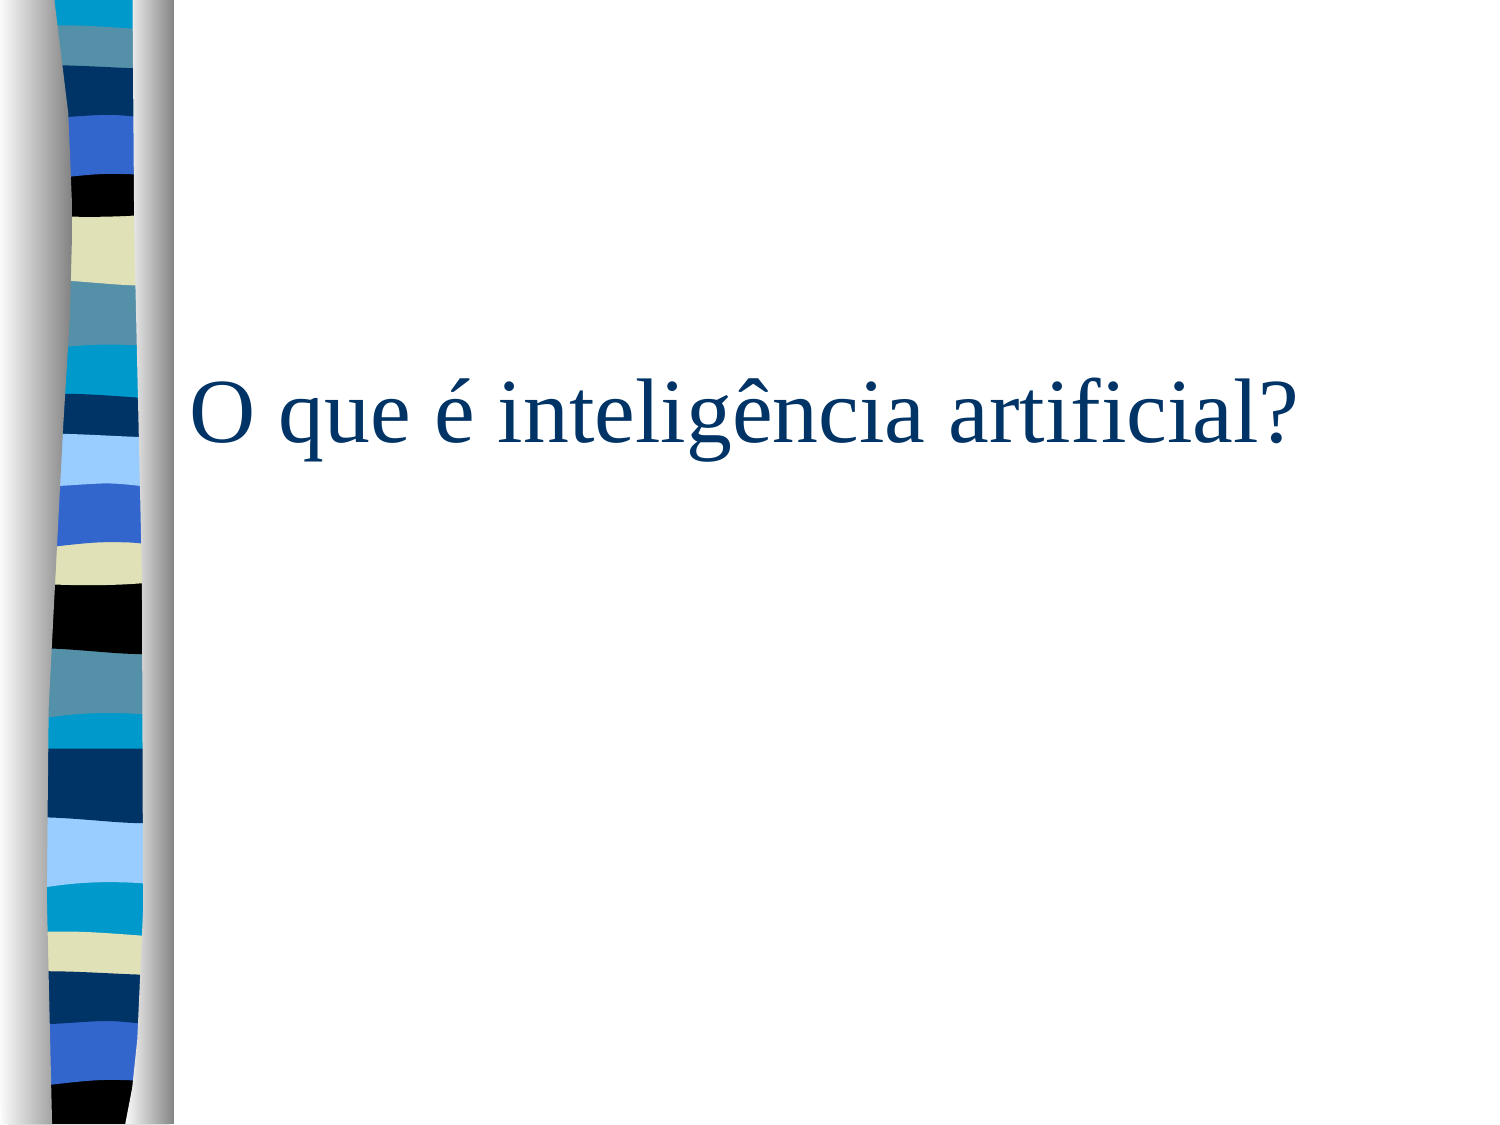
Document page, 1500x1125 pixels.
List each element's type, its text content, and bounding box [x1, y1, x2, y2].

title O que é inteligência artificial? [174, 312, 1450, 501]
